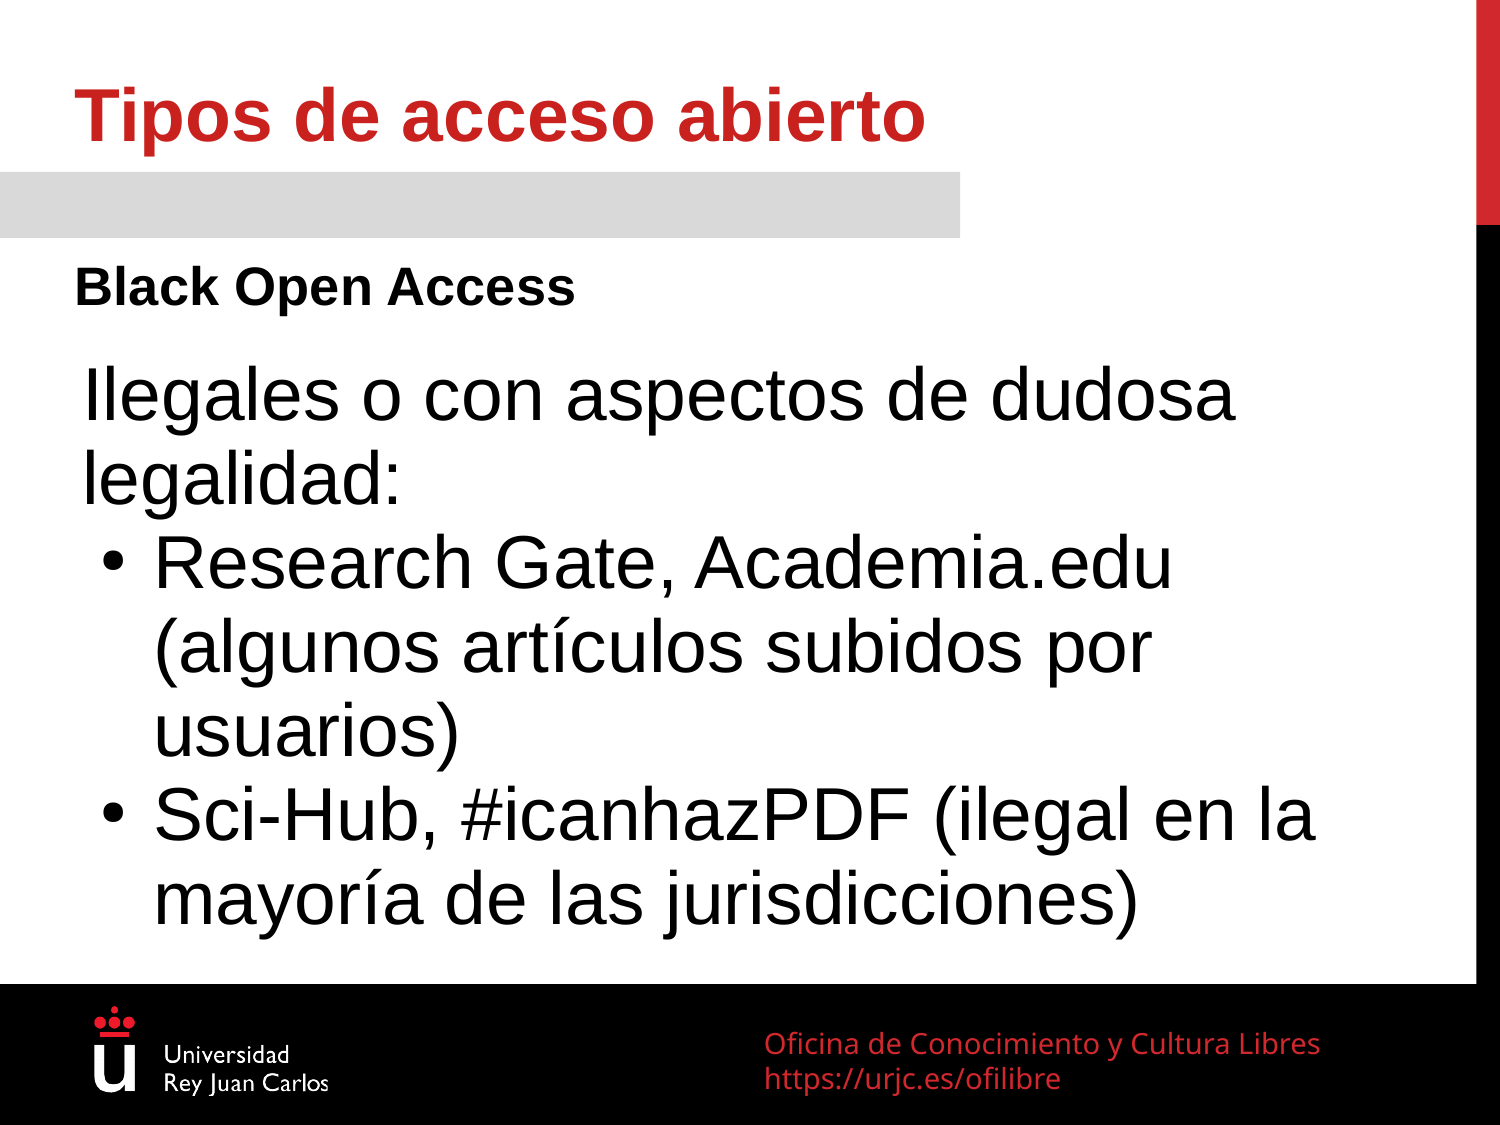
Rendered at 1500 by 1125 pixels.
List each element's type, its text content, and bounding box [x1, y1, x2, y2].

picture [94, 1006, 328, 1096]
text_box [0, 984, 1500, 1125]
text_box Oficina de Conocimiento y Cultura Libres https://urjc.es/ofilibre [748, 1017, 1500, 1125]
text_box [0, 171, 961, 238]
title [75, 24, 1026, 248]
text_box Ilegales o con aspectos de dudosa legalidad: Research Gate, Academia.edu (algunos artículos subidos por usuarios) Sci-Hub, #icanhazPDF (ilegal en la mayoría de las jurisdicciones) [67, 345, 1471, 948]
text_box Tipos de acceso abierto [60, 66, 991, 248]
text_box Black Open Access [60, 248, 1066, 325]
